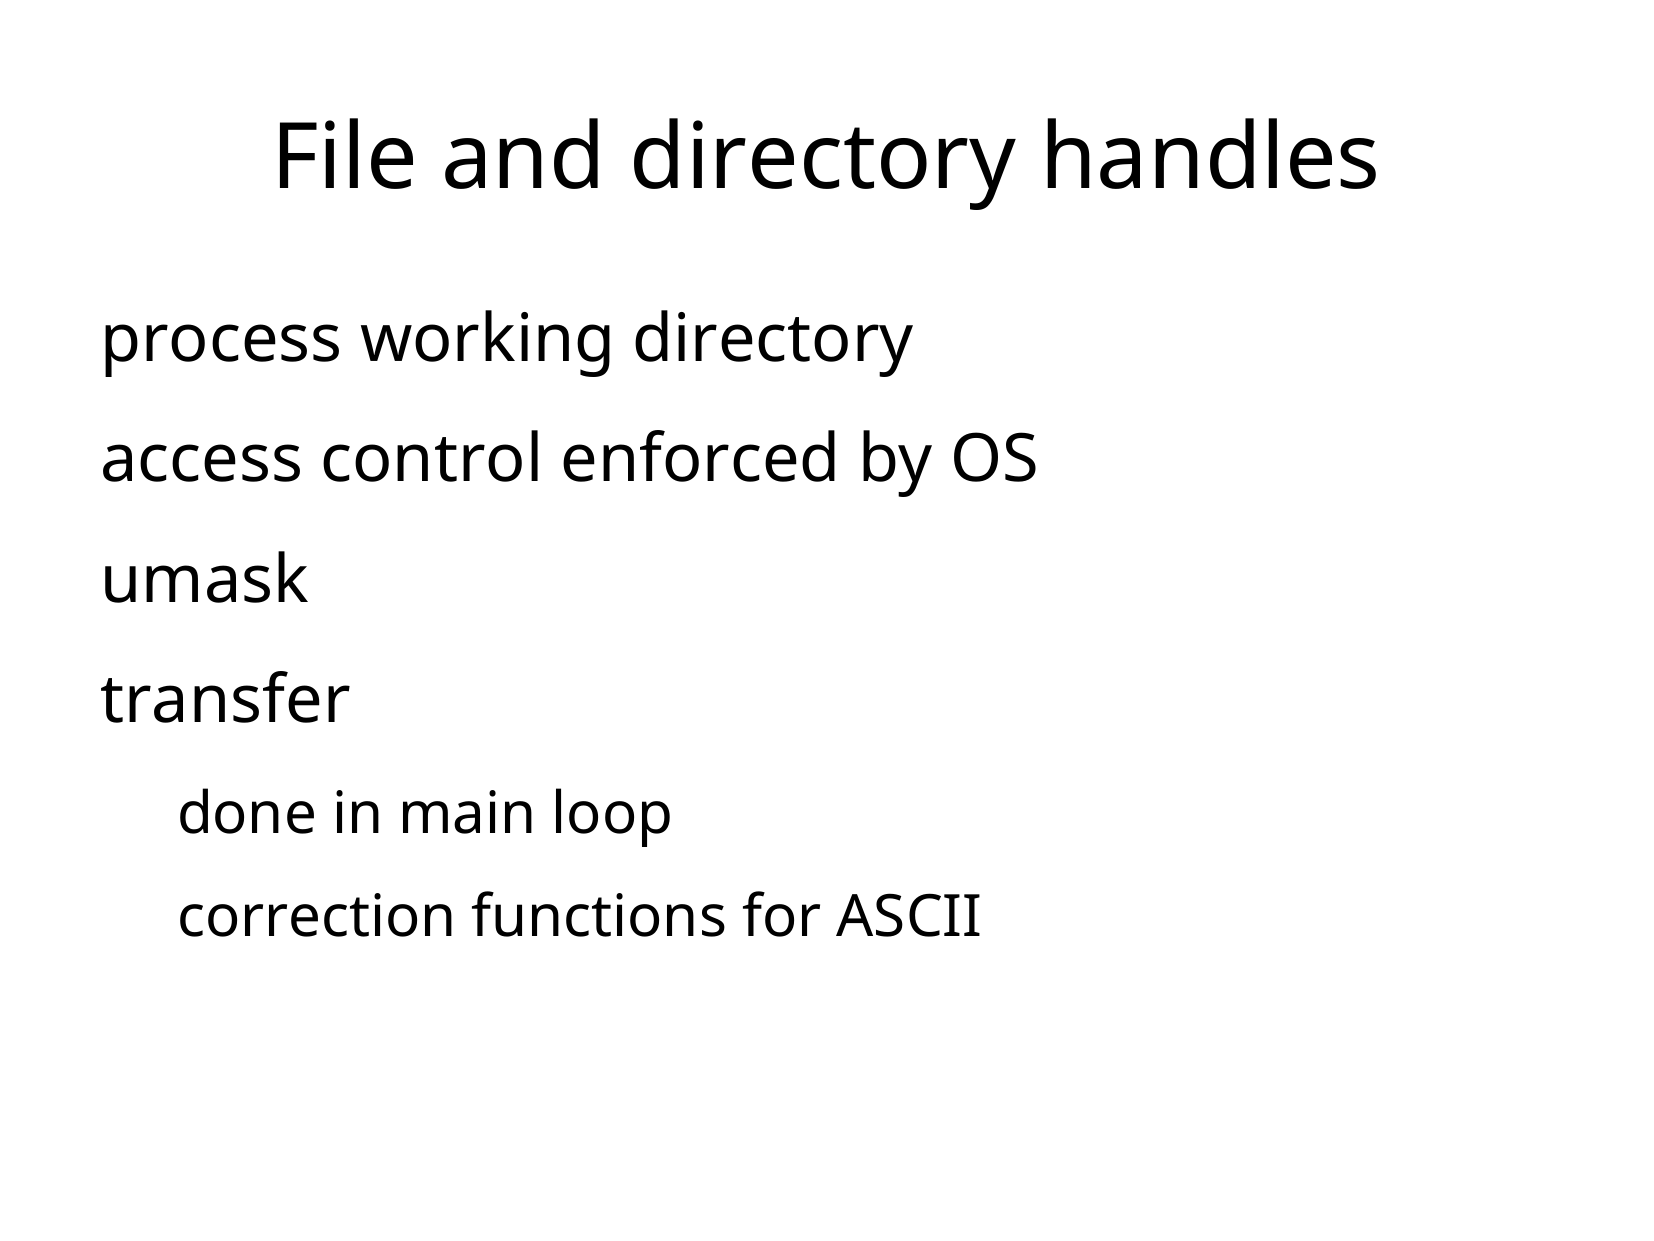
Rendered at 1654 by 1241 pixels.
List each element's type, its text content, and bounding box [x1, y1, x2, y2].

list process working directory access control enforced by OS umask transfer done in main loop correction functions for ASCII [82, 290, 1571, 1109]
title File and directory handles [82, 49, 1571, 257]
